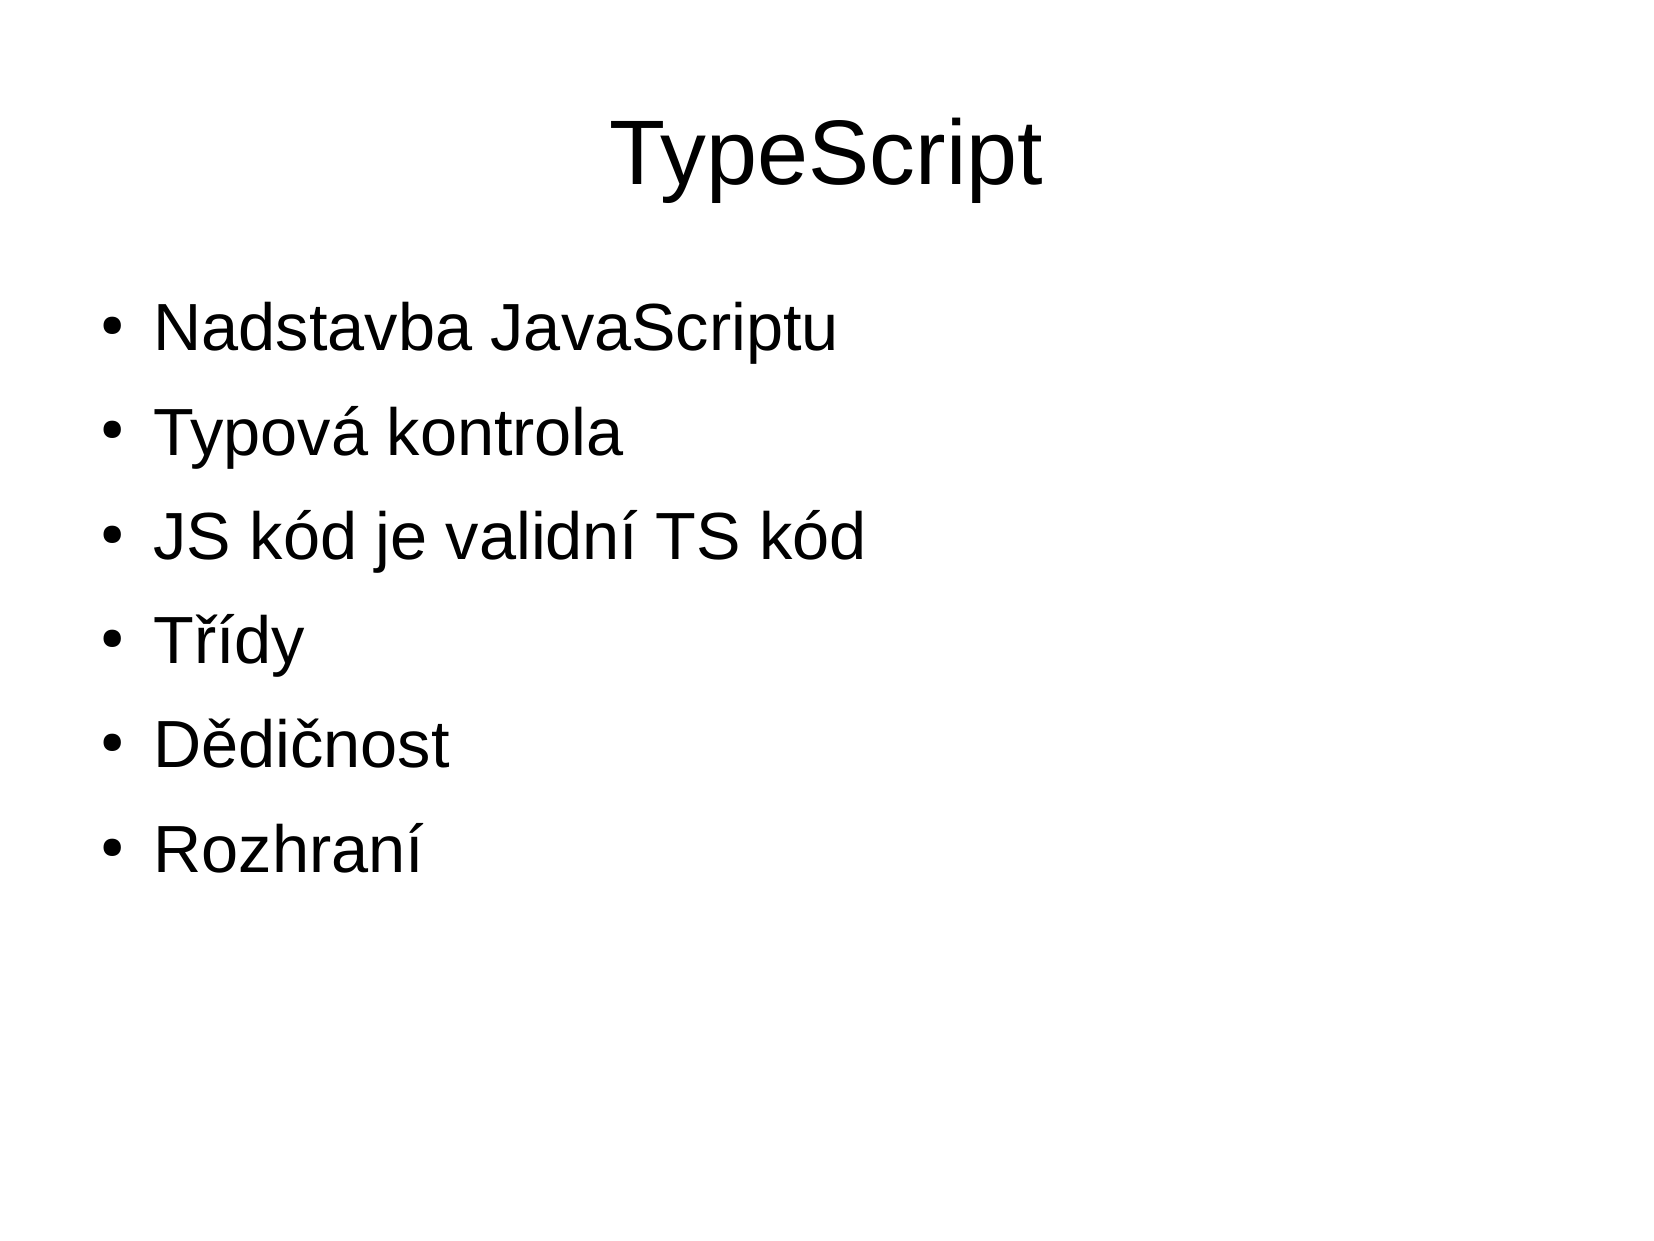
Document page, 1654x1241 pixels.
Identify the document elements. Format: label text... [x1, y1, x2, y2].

list Nadstavba JavaScriptu Typová kontrola JS kód je validní TS kód Třídy Dědičnost Rozhraní [82, 290, 1571, 1010]
title TypeScript [82, 49, 1571, 257]
